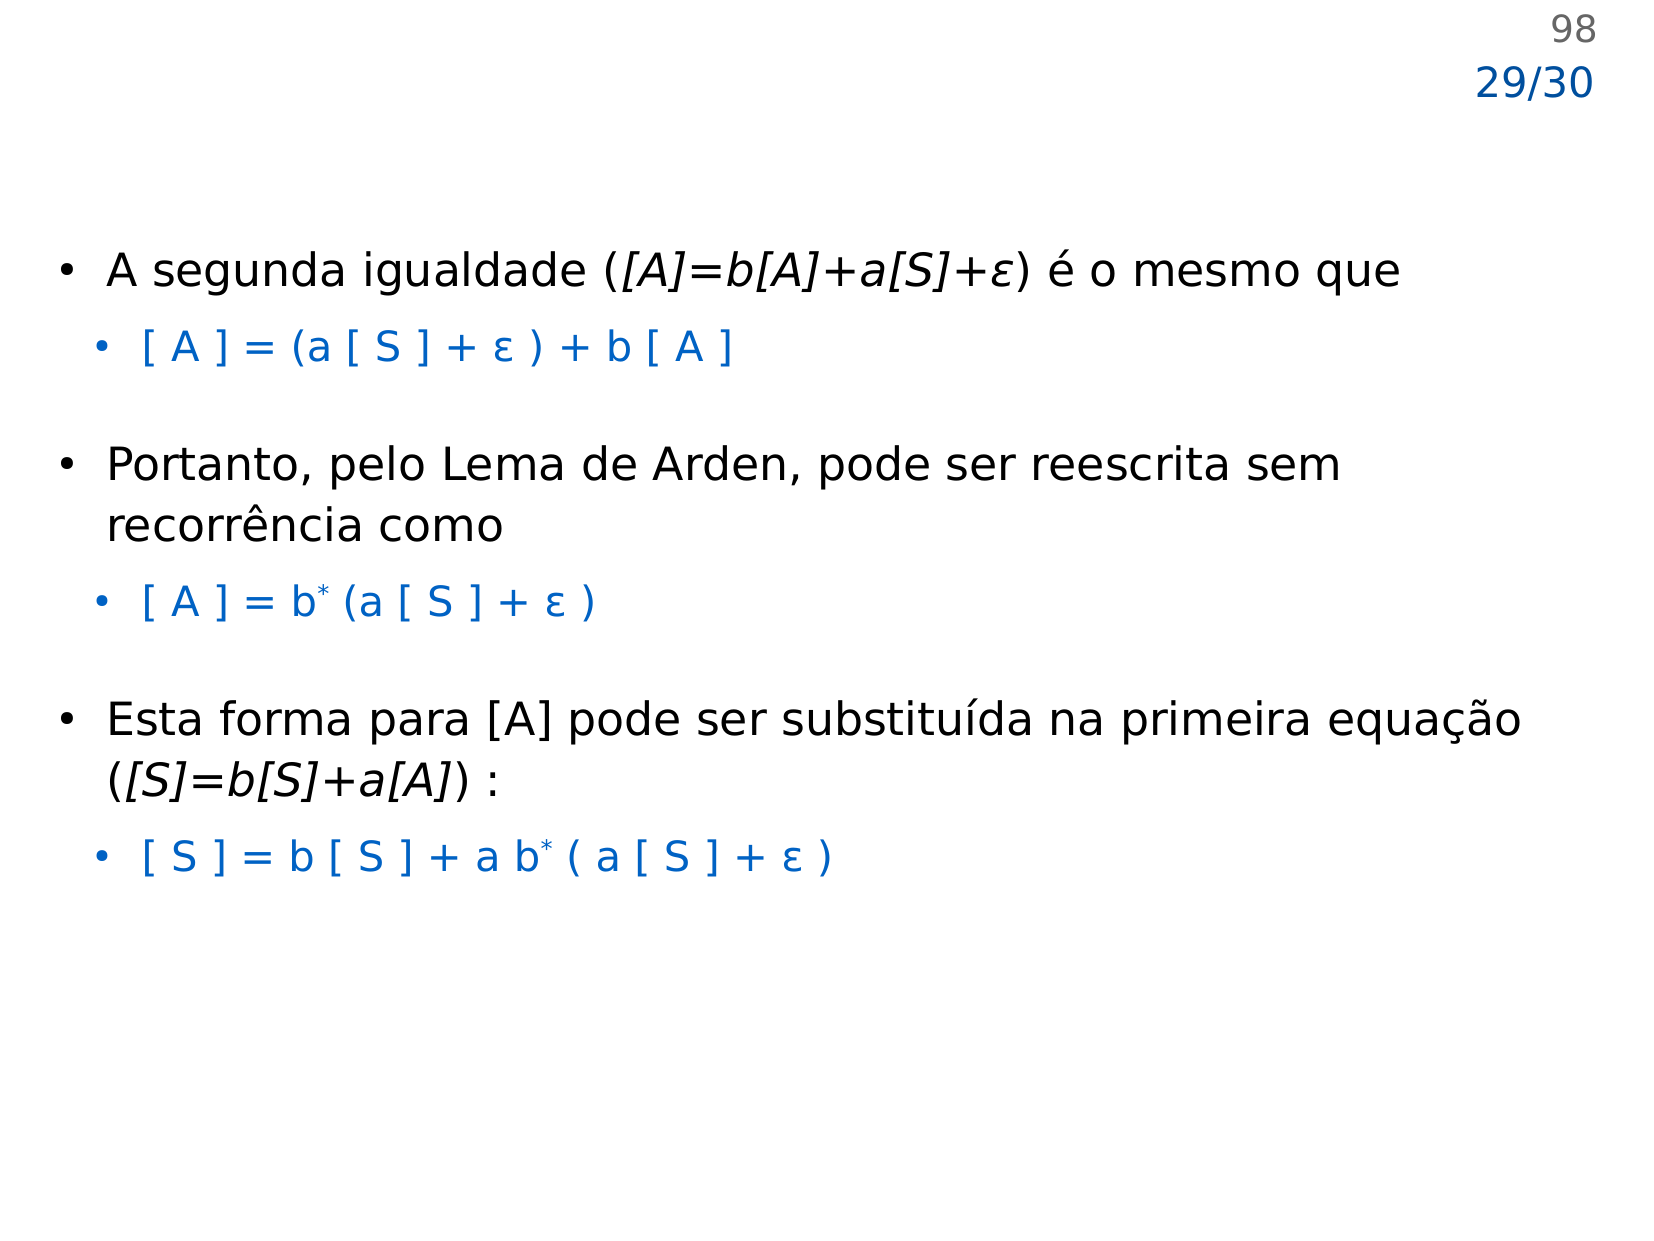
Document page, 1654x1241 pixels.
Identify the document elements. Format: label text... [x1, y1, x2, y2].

list A segunda igualdade ([A]=b[A]+a[S]+ε) é o mesmo que [ A ] = (a [ S ] + ε ) + b [ A ] Portanto, pelo Lema de Arden, pode ser reescrita sem recorrência como [ A ] = b* (a [ S ] + ε ) Esta forma para [A] pode ser substituída na primeira equação ([S]=b[S]+a[A]) : [ S ] = b [ S ] + a b* ( a [ S ] + ε ) [59, 236, 1595, 1211]
text_box 98 [1375, 0, 1613, 64]
